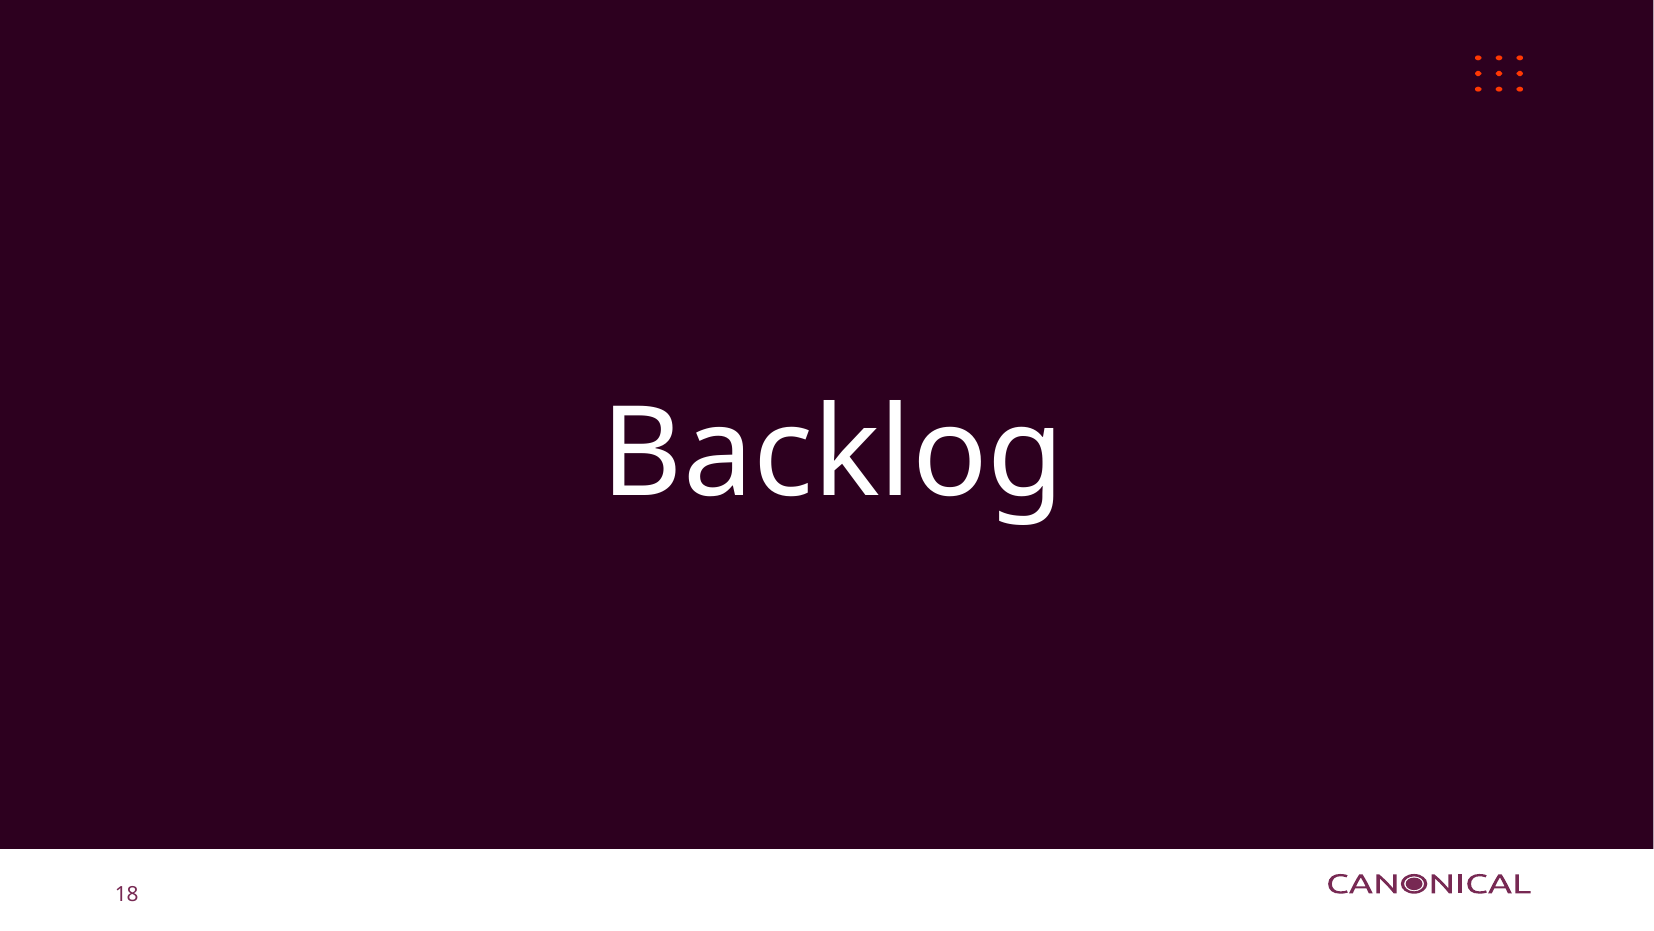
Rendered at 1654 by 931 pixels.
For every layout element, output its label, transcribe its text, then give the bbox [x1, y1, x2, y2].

picture [0, 0, 1654, 849]
text_box Backlog [587, 354, 1067, 510]
